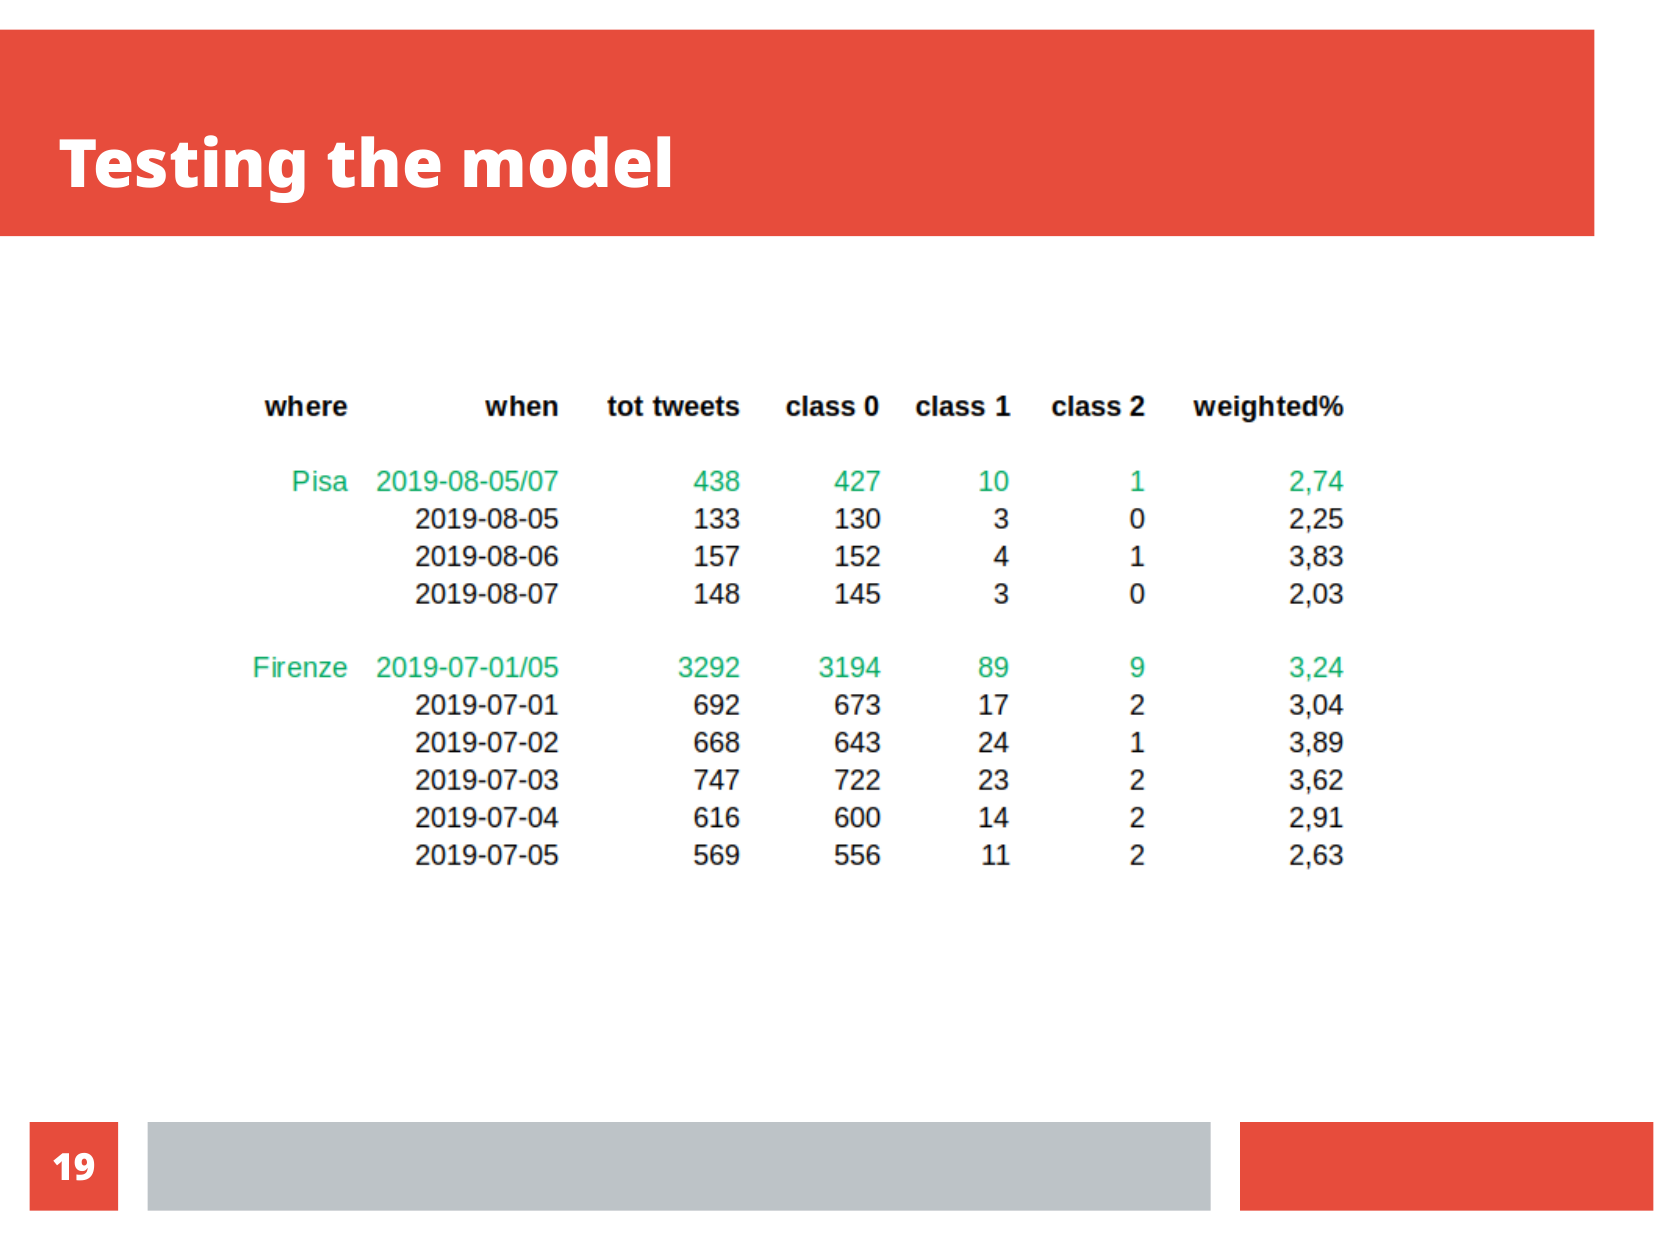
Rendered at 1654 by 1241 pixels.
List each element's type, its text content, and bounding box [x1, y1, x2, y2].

title Testing the model [59, 59, 1595, 207]
picture [212, 374, 1394, 898]
